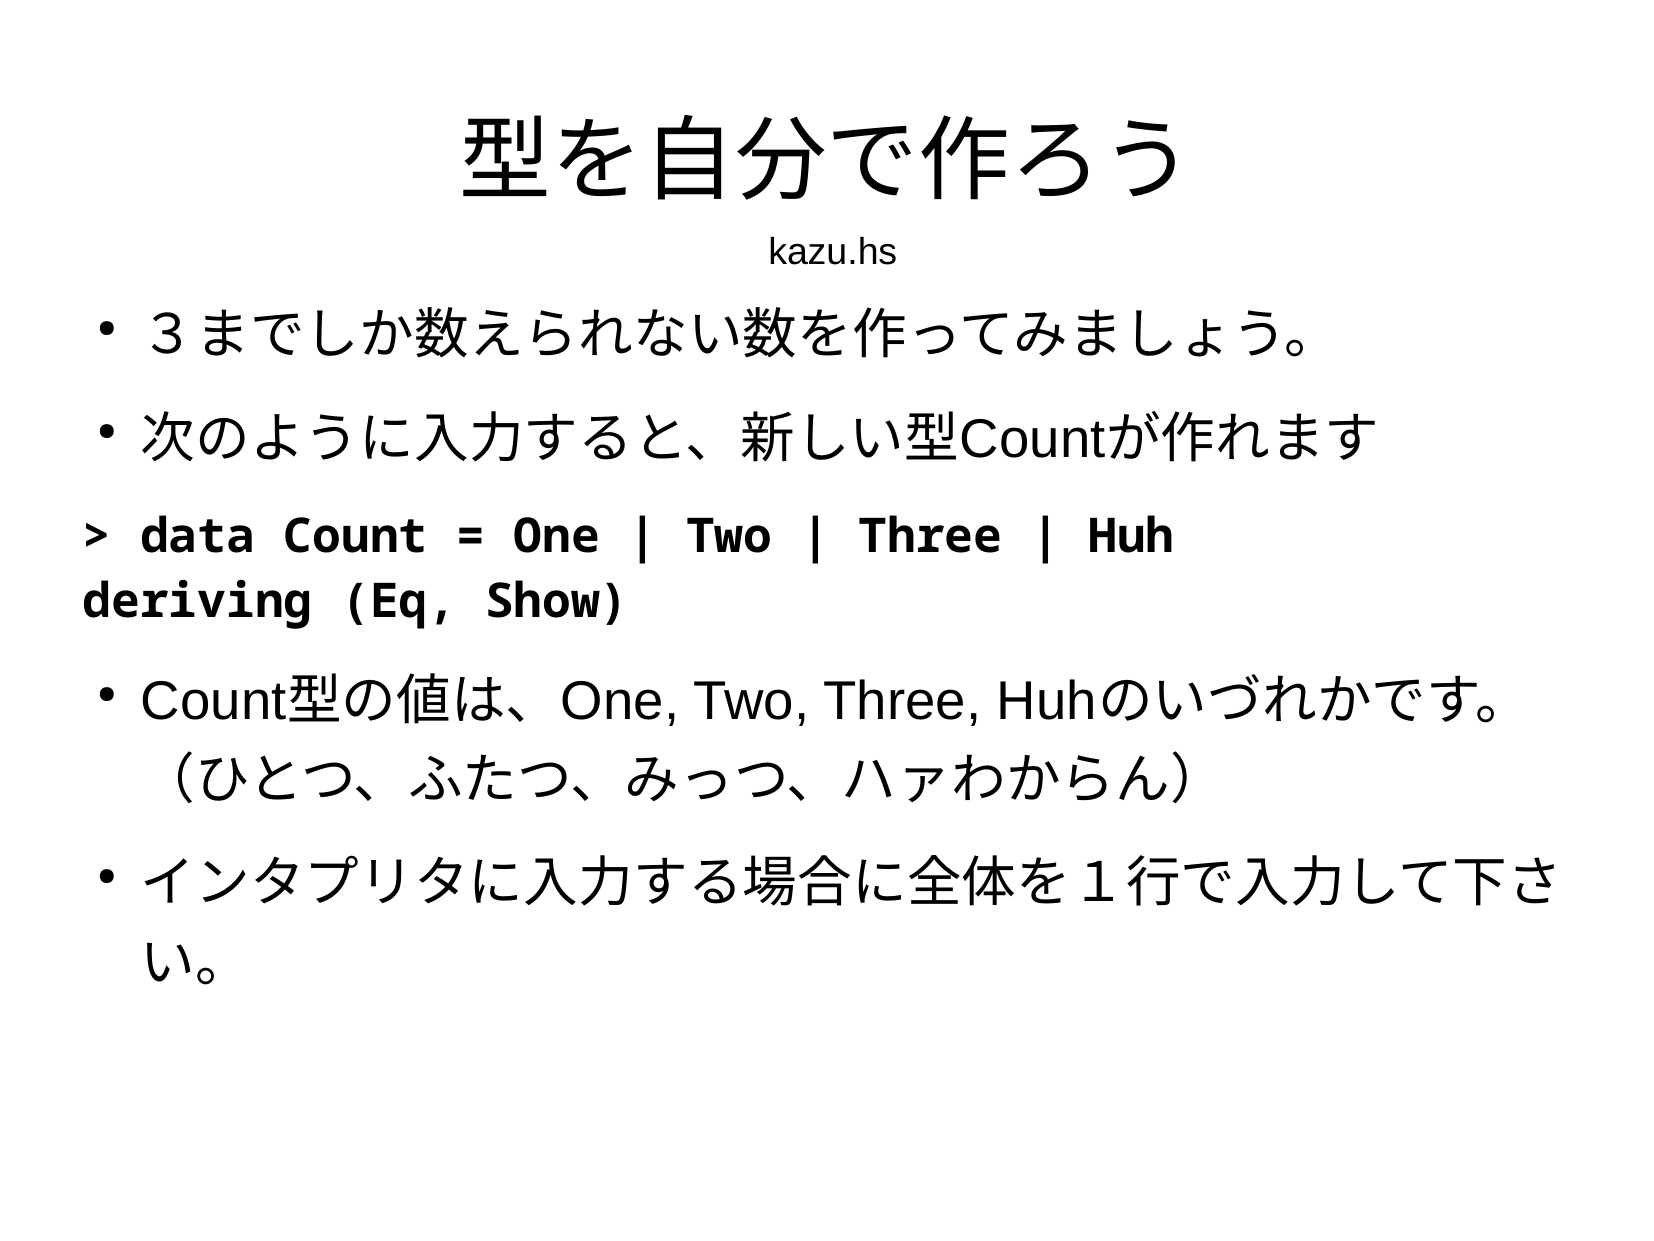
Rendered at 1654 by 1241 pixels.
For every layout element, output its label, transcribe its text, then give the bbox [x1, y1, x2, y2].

text_box kazu.hs [753, 222, 913, 280]
list ３までしか数えられない数を作ってみましょう。 次のように入力すると、新しい型Countが作れます > data Count = One | Two | Three | Huh deriving (Eq, Show) Count型の値は、One, Two, Three, Huhのいづれかです。（ひとつ、ふたつ、みっつ、ハァわからん） インタプリタに入力する場合に全体を１行で入力して下さい。 [82, 290, 1571, 1010]
title 型を自分で作ろう [82, 49, 1571, 257]
